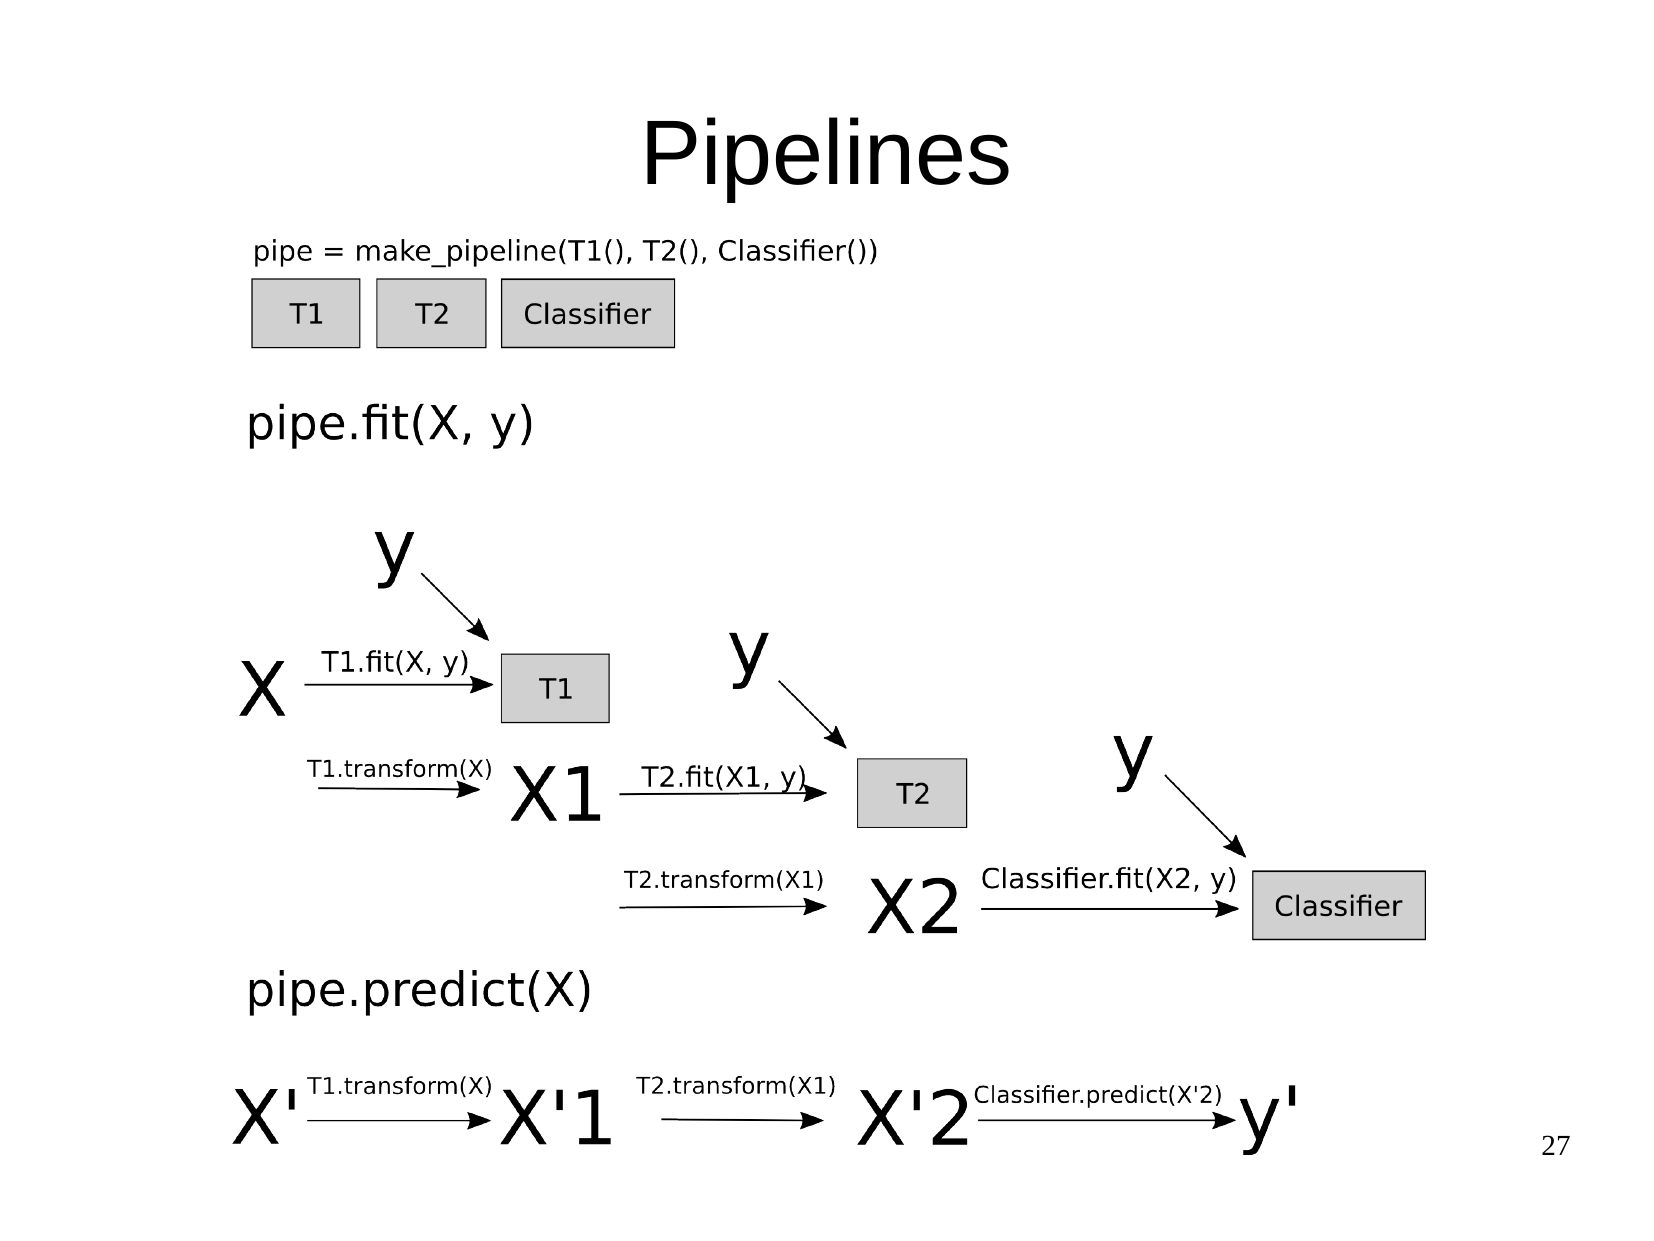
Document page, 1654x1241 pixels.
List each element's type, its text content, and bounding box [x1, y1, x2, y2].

title Pipelines [82, 49, 1571, 257]
picture [232, 239, 1426, 1156]
